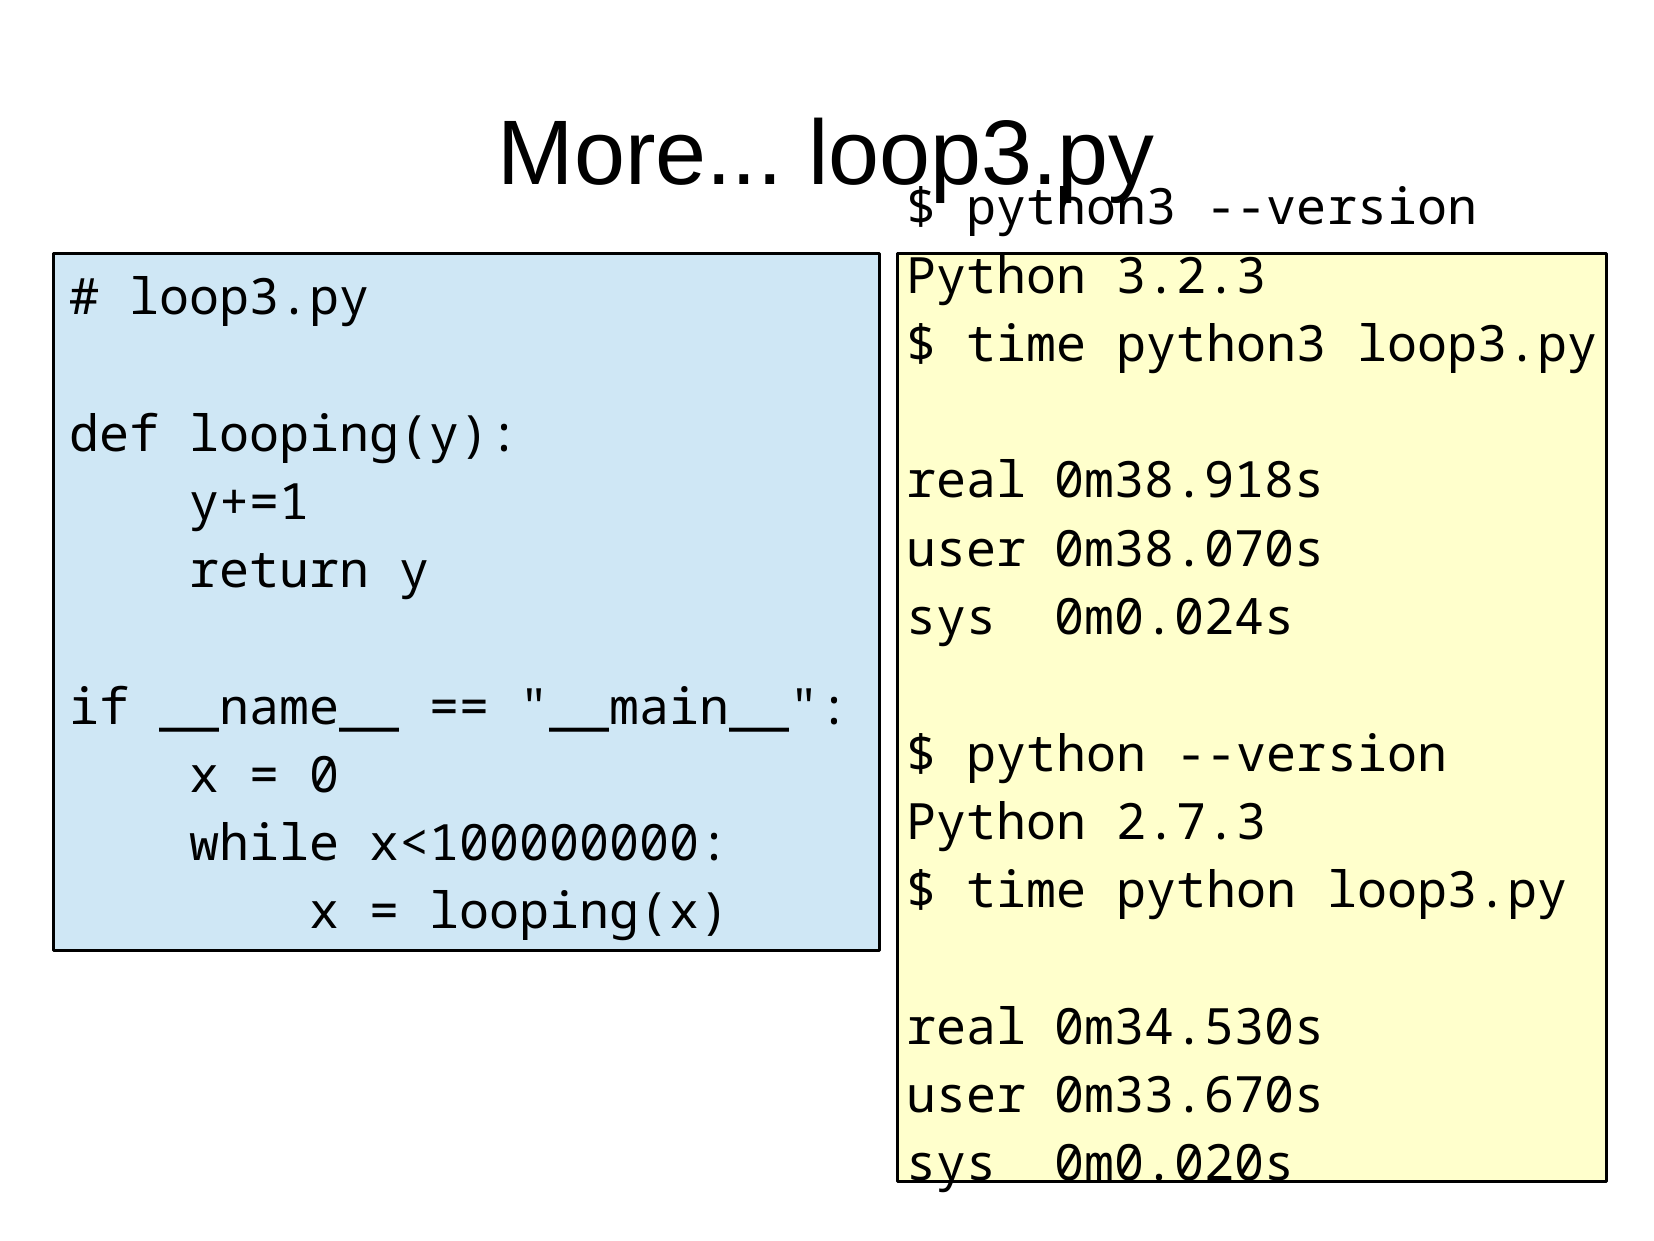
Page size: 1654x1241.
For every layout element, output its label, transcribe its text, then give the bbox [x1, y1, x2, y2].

text_box $ python3 --version Python 3.2.3 $ time python3 loop3.py real 0m38.918s user 0m38.070s sys 0m0.024s $ python --version Python 2.7.3 $ time python loop3.py real 0m34.530s user 0m33.670s sys 0m0.020s [897, 253, 1607, 1182]
title More... loop3.py [82, 49, 1571, 257]
text_box # loop3.py def looping(y): y+=1 return y if __name__ == "__main__": x = 0 while x<100000000: x = looping(x) [53, 253, 880, 951]
